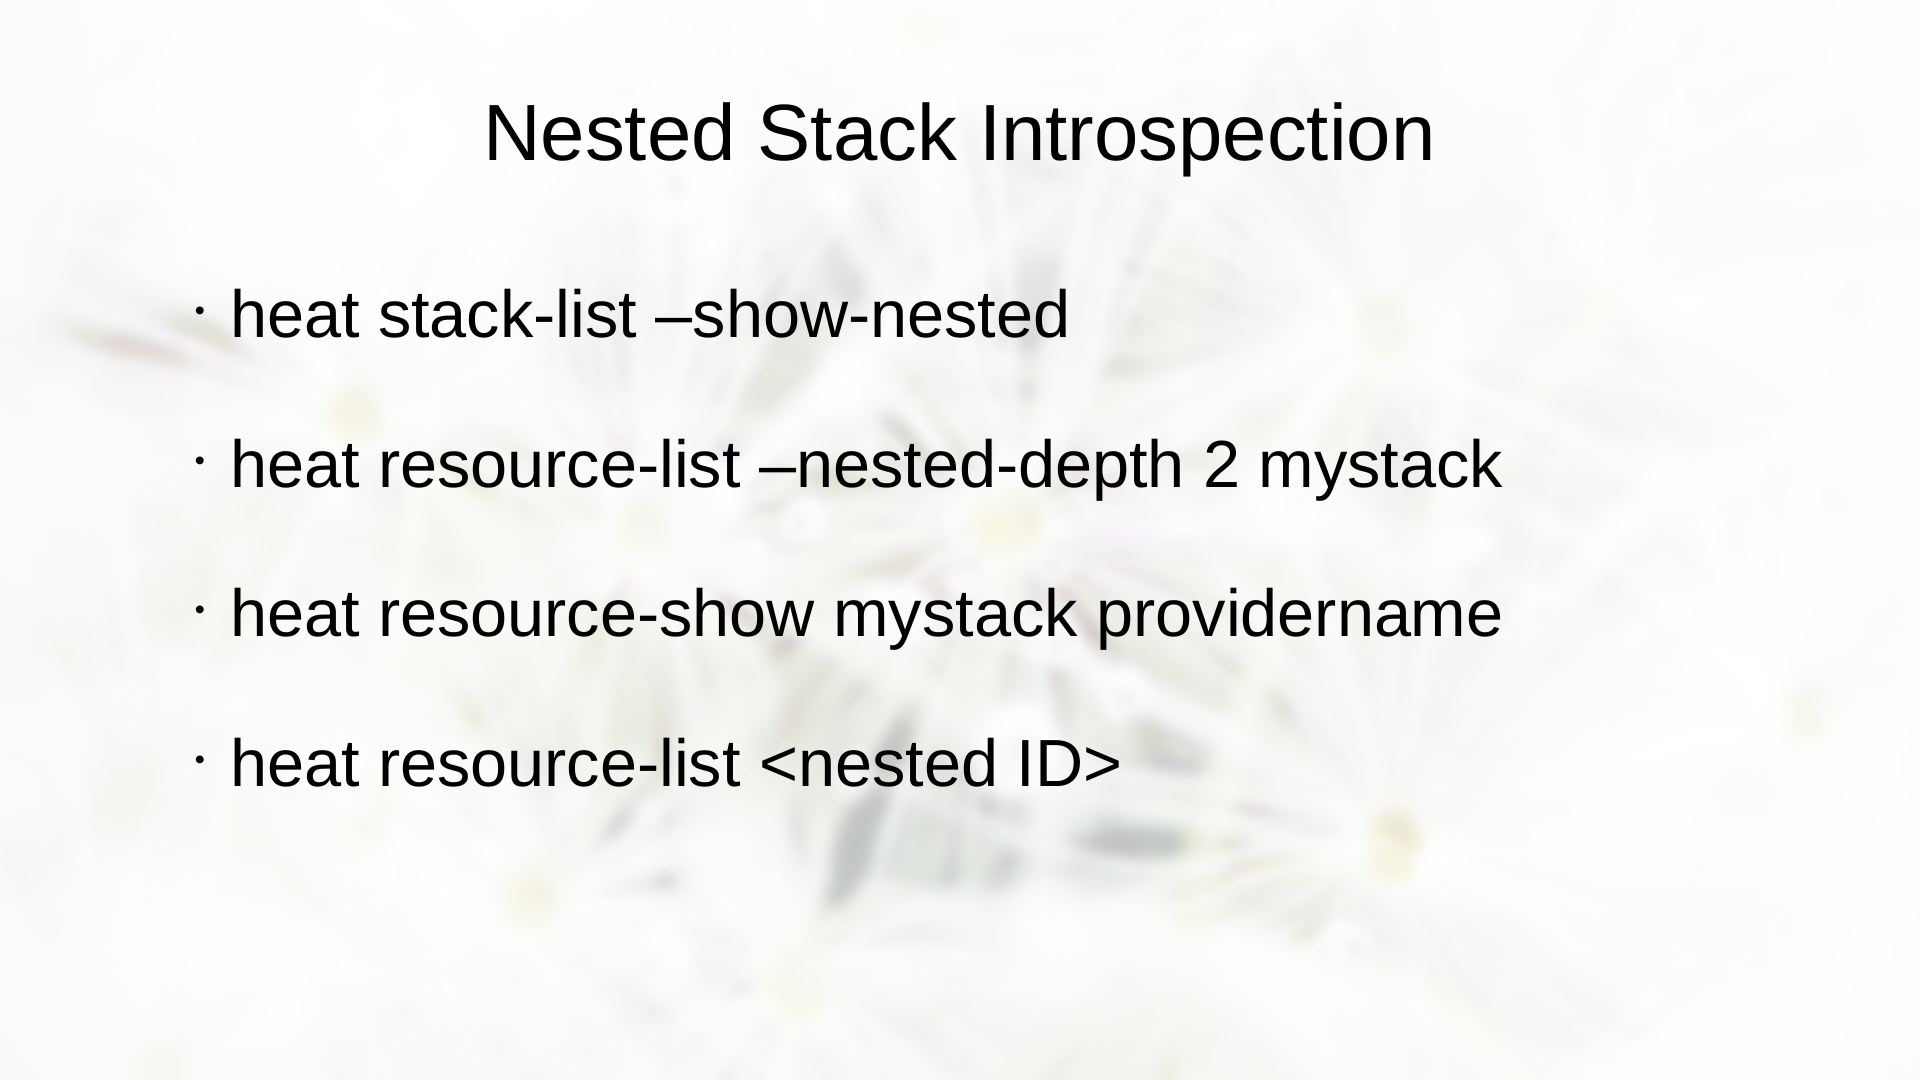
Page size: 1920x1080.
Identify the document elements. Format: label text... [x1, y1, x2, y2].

picture [0, 0, 1920, 1080]
title Nested Stack Introspection [95, 42, 1824, 224]
text_box heat stack-list –show-nested heat resource-list –nested-depth 2 mystack heat resource-show mystack providername heat resource-list <nested ID> [180, 269, 1525, 809]
